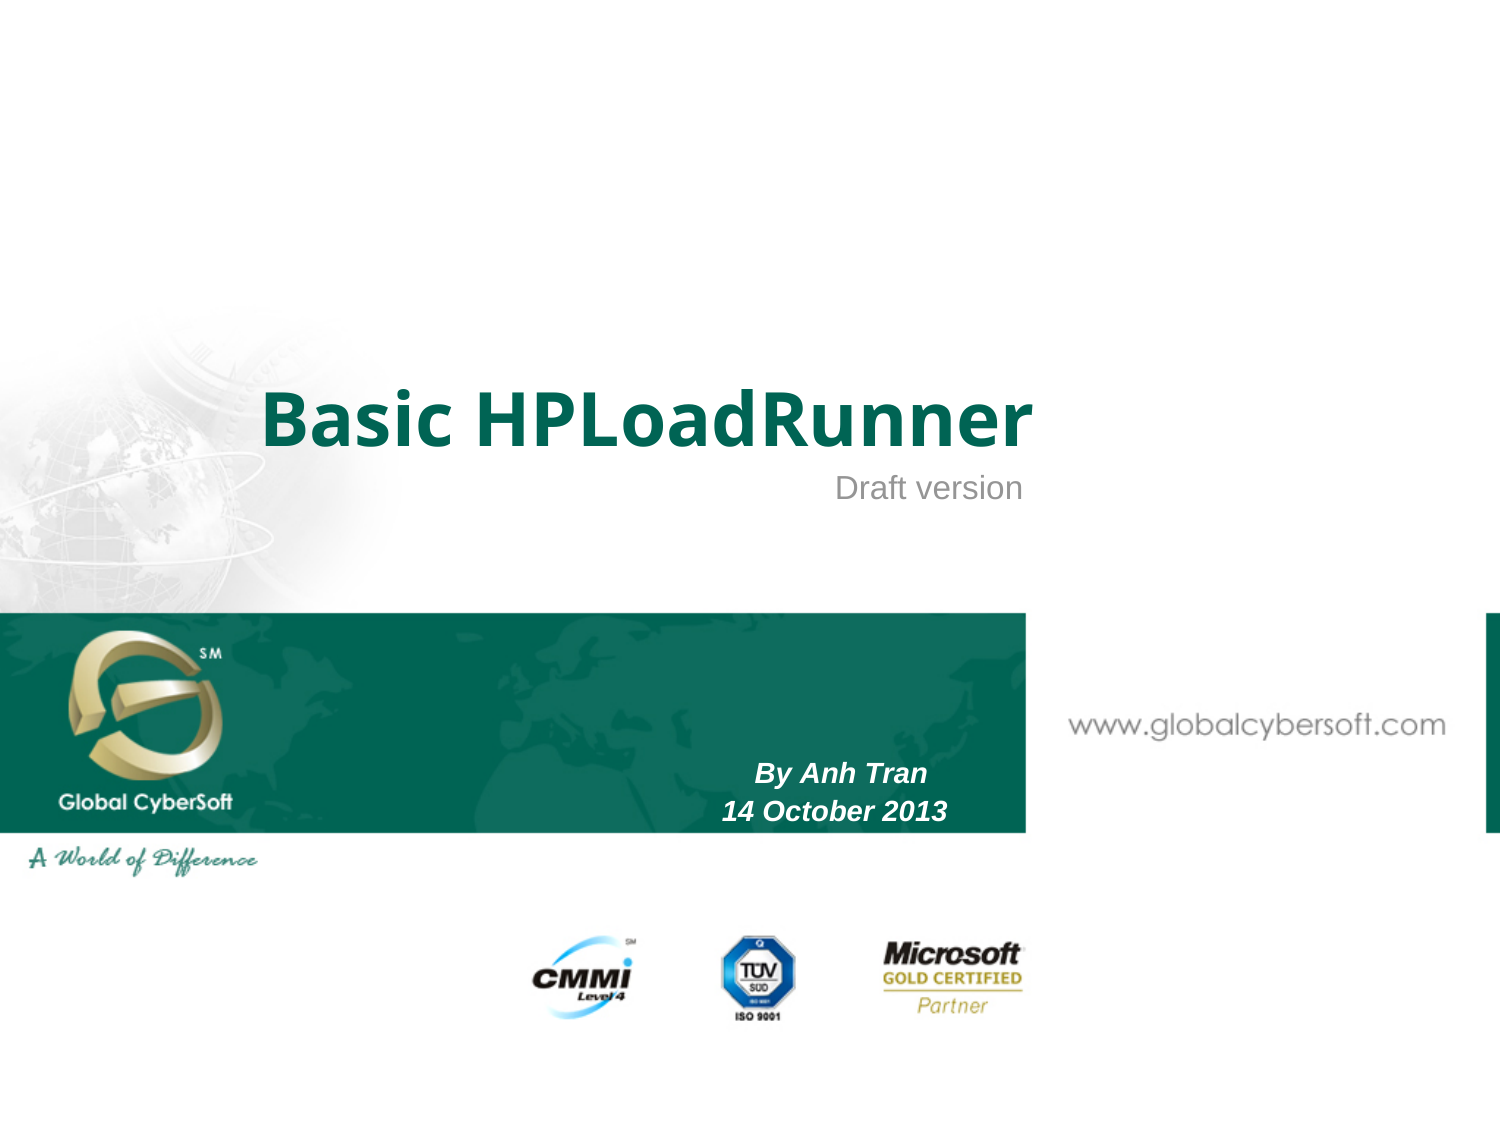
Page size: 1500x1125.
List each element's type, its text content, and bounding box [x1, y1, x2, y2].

text_box Draft version [0, 450, 1051, 738]
text_box Basic HPLoadRunner [0, 296, 1051, 450]
text_box By Anh Tran 14 October 2013 [612, 738, 963, 813]
picture [835, 813, 842, 819]
picture [768, 813, 779, 818]
picture [0, 0, 1500, 1125]
